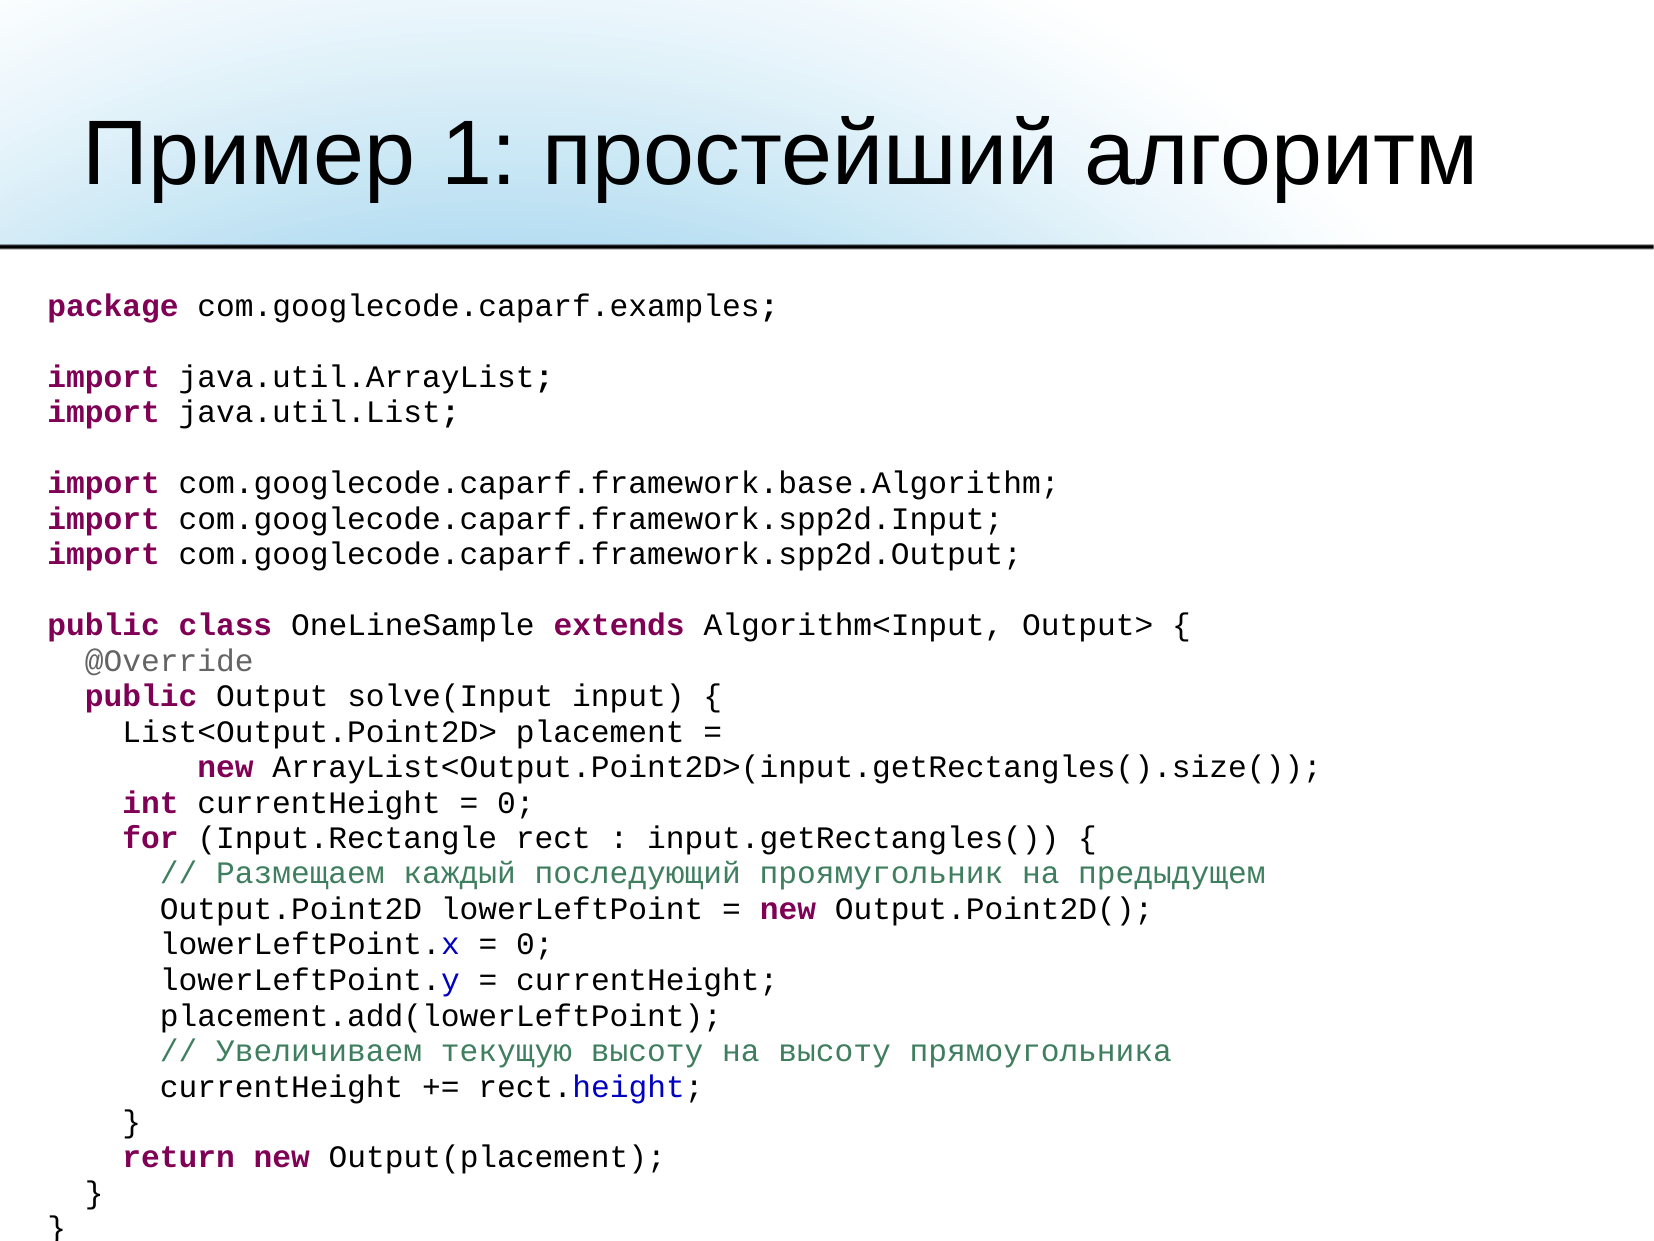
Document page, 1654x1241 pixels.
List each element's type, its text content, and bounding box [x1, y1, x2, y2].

picture [0, 0, 1654, 1241]
list package com.googlecode.caparf.examples; import java.util.ArrayList; import java.util.List; import com.googlecode.caparf.framework.base.Algorithm; import com.googlecode.caparf.framework.spp2d.Input; import com.googlecode.caparf.framework.spp2d.Output; public class OneLineSample extends Algorithm<Input, Output> { @Override public Output solve(Input input) { List<Output.Point2D> placement = new ArrayList<Output.Point2D>(input.getRectangles().size()); int currentHeight = 0; for (Input.Rectangle rect : input.getRectangles()) { // Размещаем каждый последующий проямугольник на предыдущем Output.Point2D lowerLeftPoint = new Output.Point2D(); lowerLeftPoint.x = 0; lowerLeftPoint.y = currentHeight; placement.add(lowerLeftPoint); // Увеличиваем текущую высоту на высоту прямоугольника currentHeight += rect.height; } return new Output(placement); } } [47, 290, 1554, 1233]
title Пример 1: простейший алгоритм [82, 49, 1571, 257]
